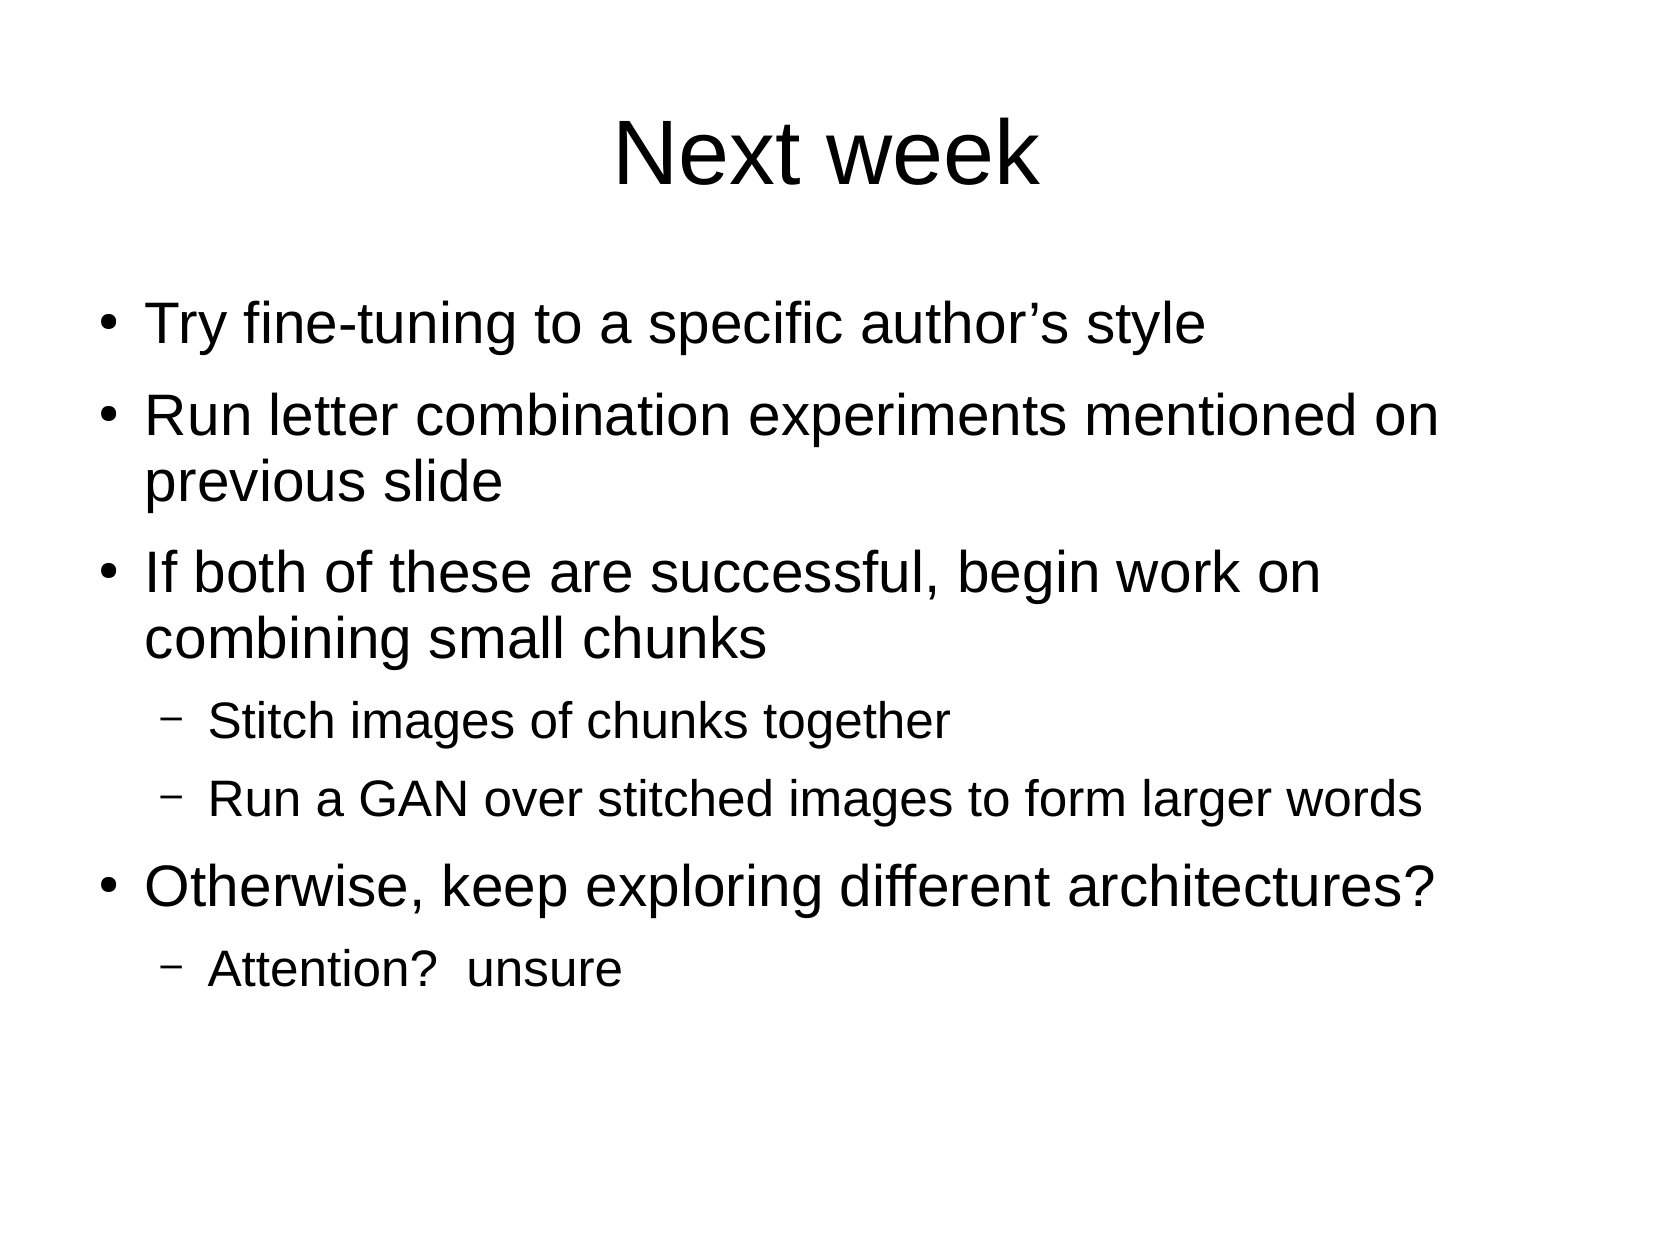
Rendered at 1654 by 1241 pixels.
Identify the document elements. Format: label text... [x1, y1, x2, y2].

title Next week [82, 49, 1571, 257]
list Try fine-tuning to a specific author’s style Run letter combination experiments mentioned on previous slide If both of these are successful, begin work on combining small chunks Stitch images of chunks together Run a GAN over stitched images to form larger words Otherwise, keep exploring different architectures? Attention? unsure [82, 290, 1571, 1010]
